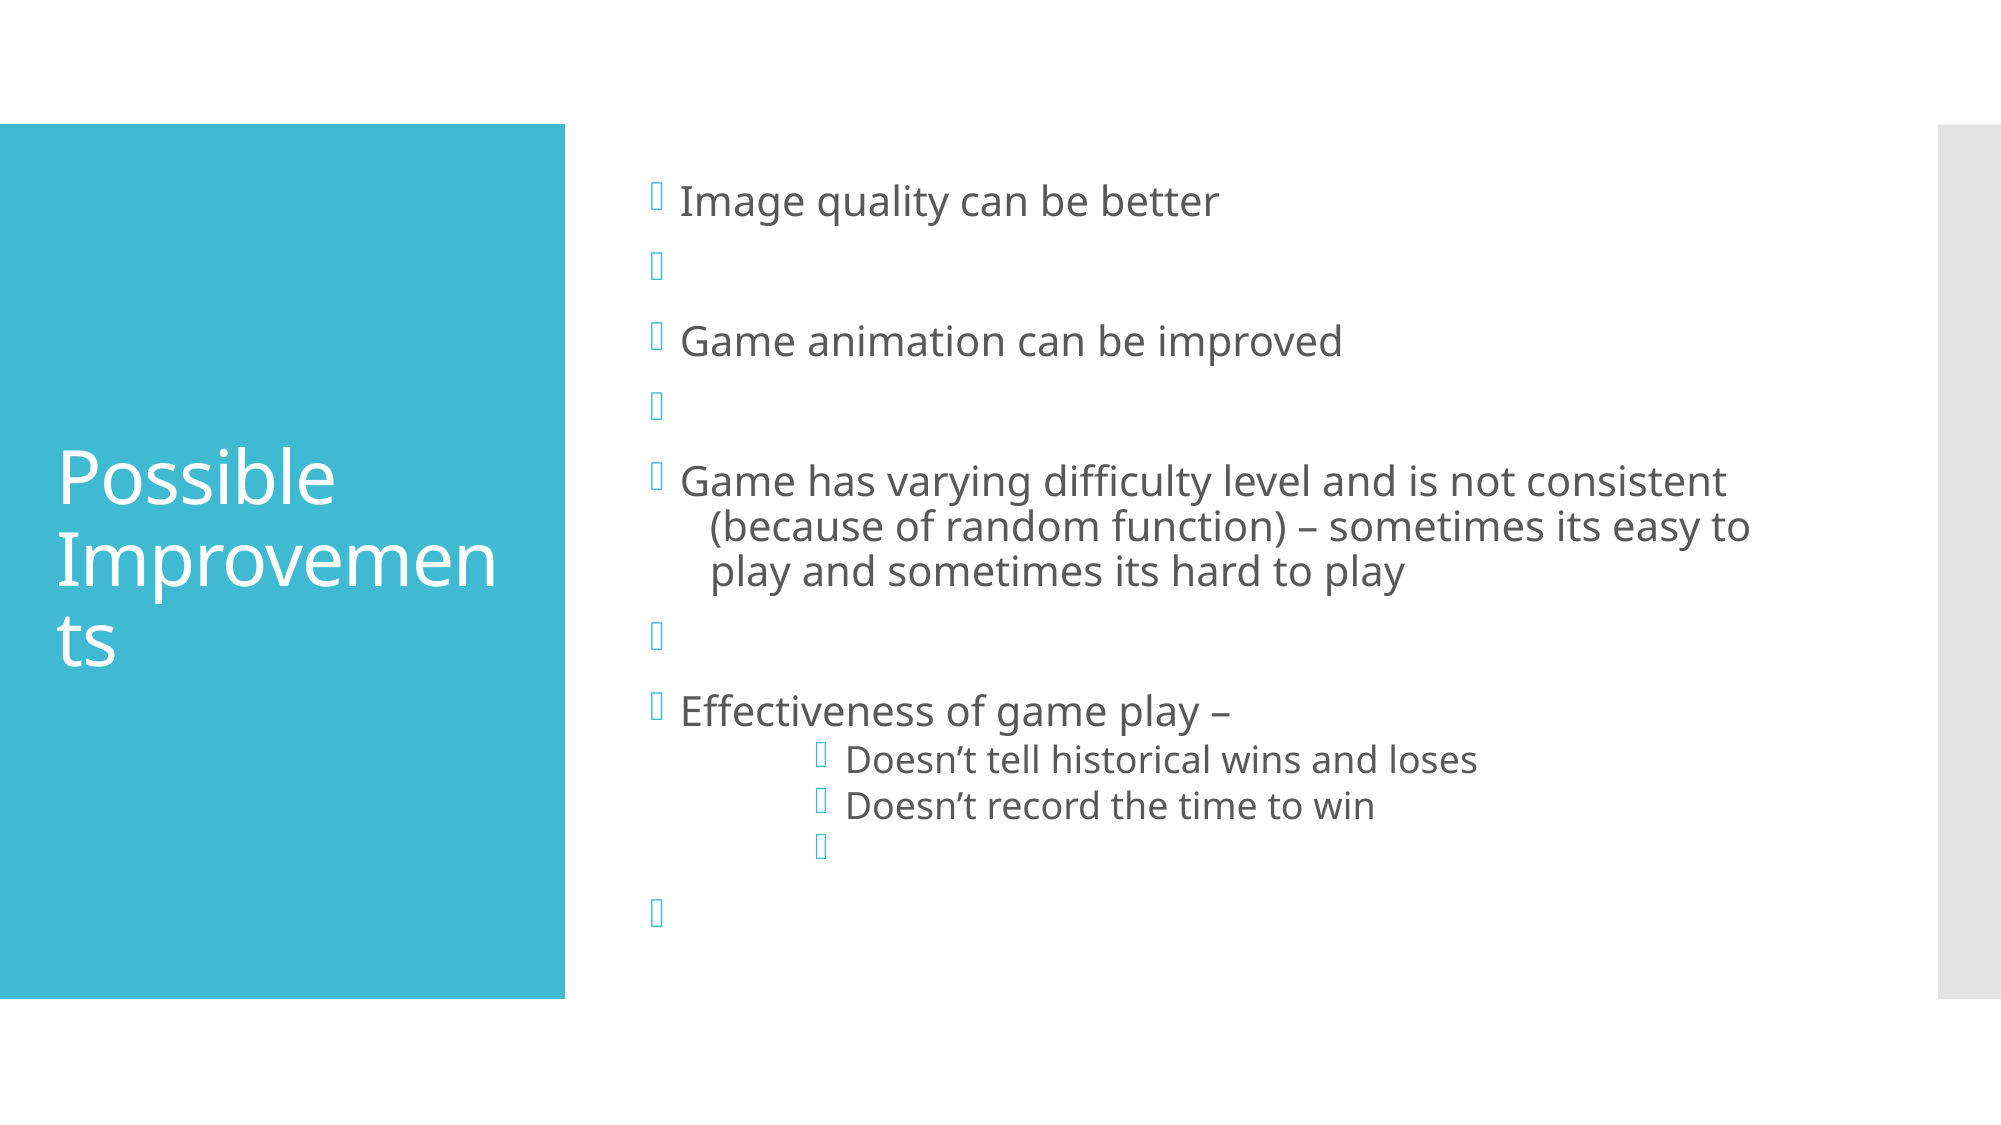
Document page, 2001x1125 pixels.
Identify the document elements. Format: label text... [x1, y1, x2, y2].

title Possible Improvements [41, 184, 526, 940]
list Image quality can be better Game animation can be improved Game has varying difficulty level and is not consistent (because of random function) – sometimes its easy to play and sometimes its hard to play Effectiveness of game play – Doesn’t tell historical wins and loses Doesn’t record the time to win [634, 141, 1835, 982]
